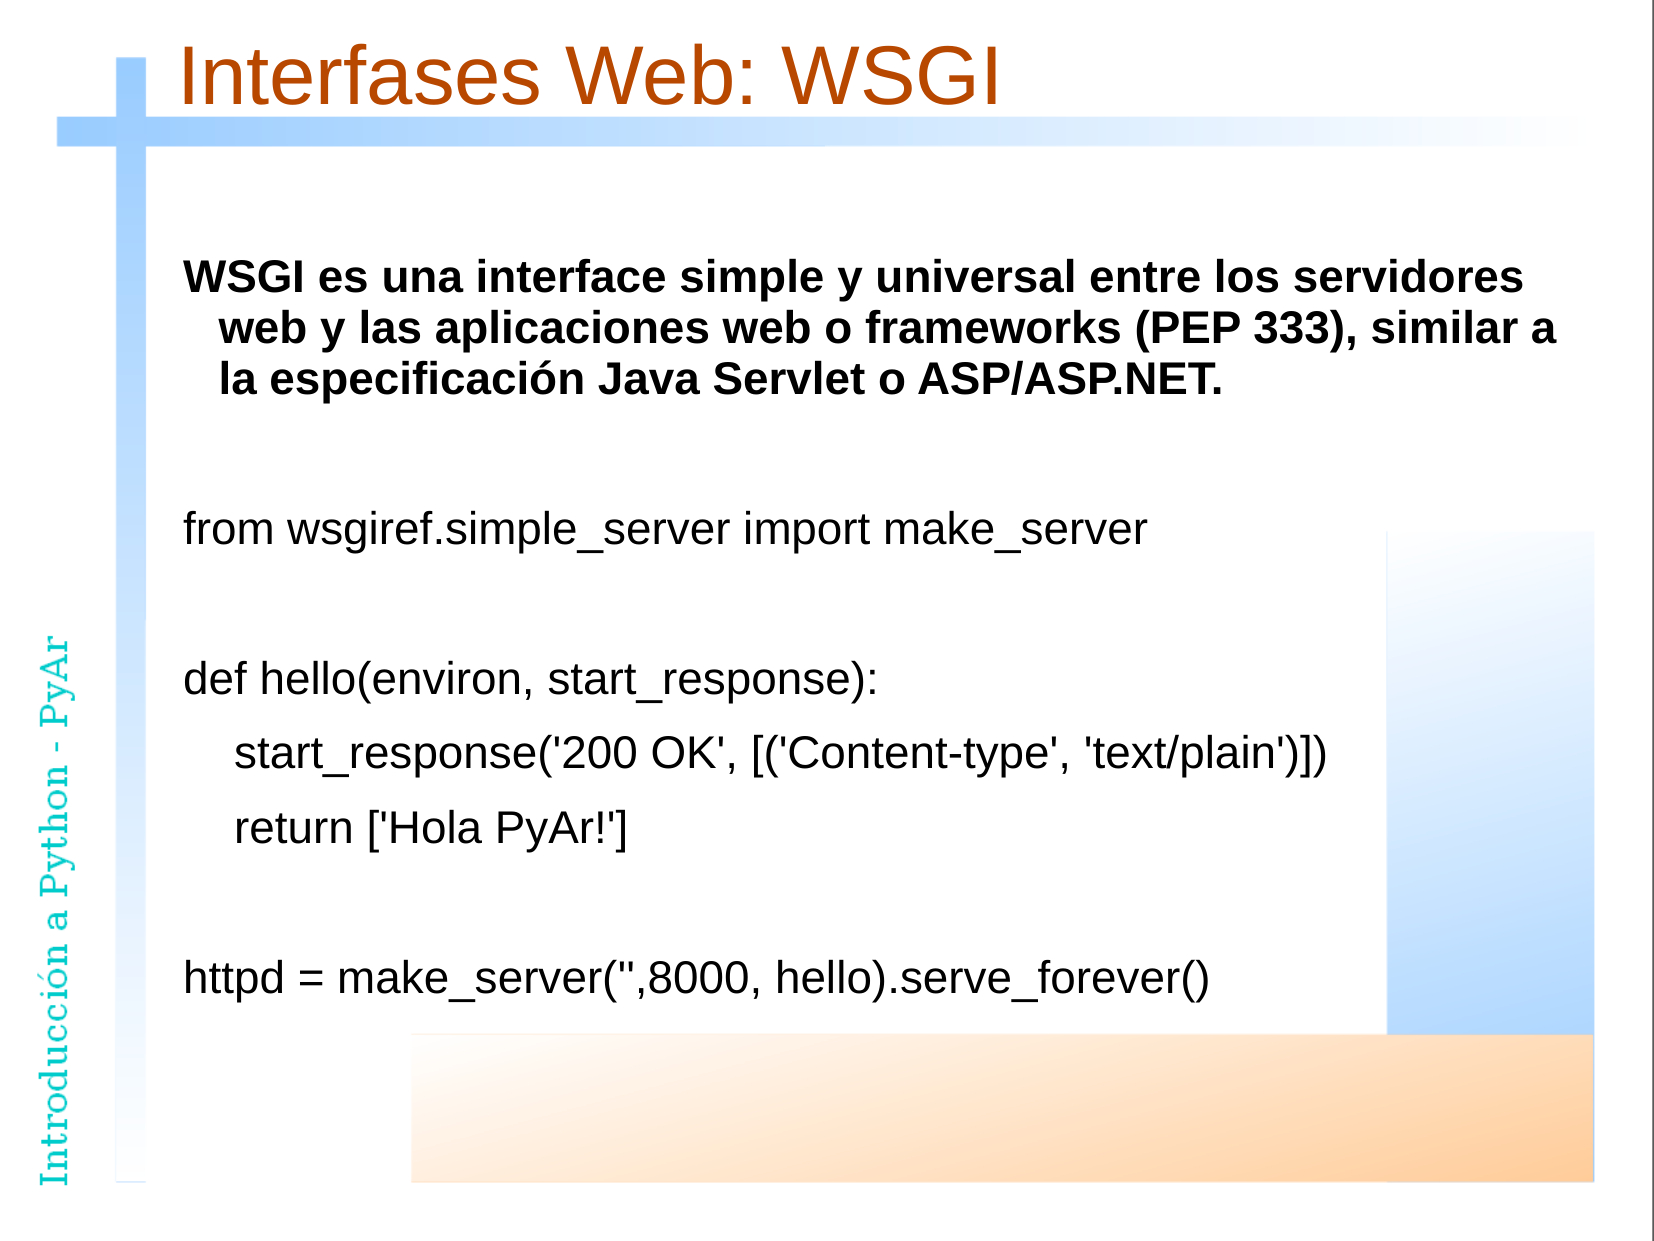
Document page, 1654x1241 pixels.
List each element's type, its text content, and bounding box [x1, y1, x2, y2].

text_box WSGI es una interface simple y universal entre los servidores web y las aplicaciones web o frameworks (PEP 333), similar a la especificación Java Servlet o ASP/ASP.NET. from wsgiref.simple_server import make_server def hello(environ, start_response): start_response('200 OK', [('Content-type', 'text/plain')]) return ['Hola PyAr!'] httpd = make_server('',8000, hello).serve_forever() [147, 147, 1595, 1182]
picture [0, 0, 1654, 1241]
title Interfases Web: WSGI [177, 0, 1595, 147]
